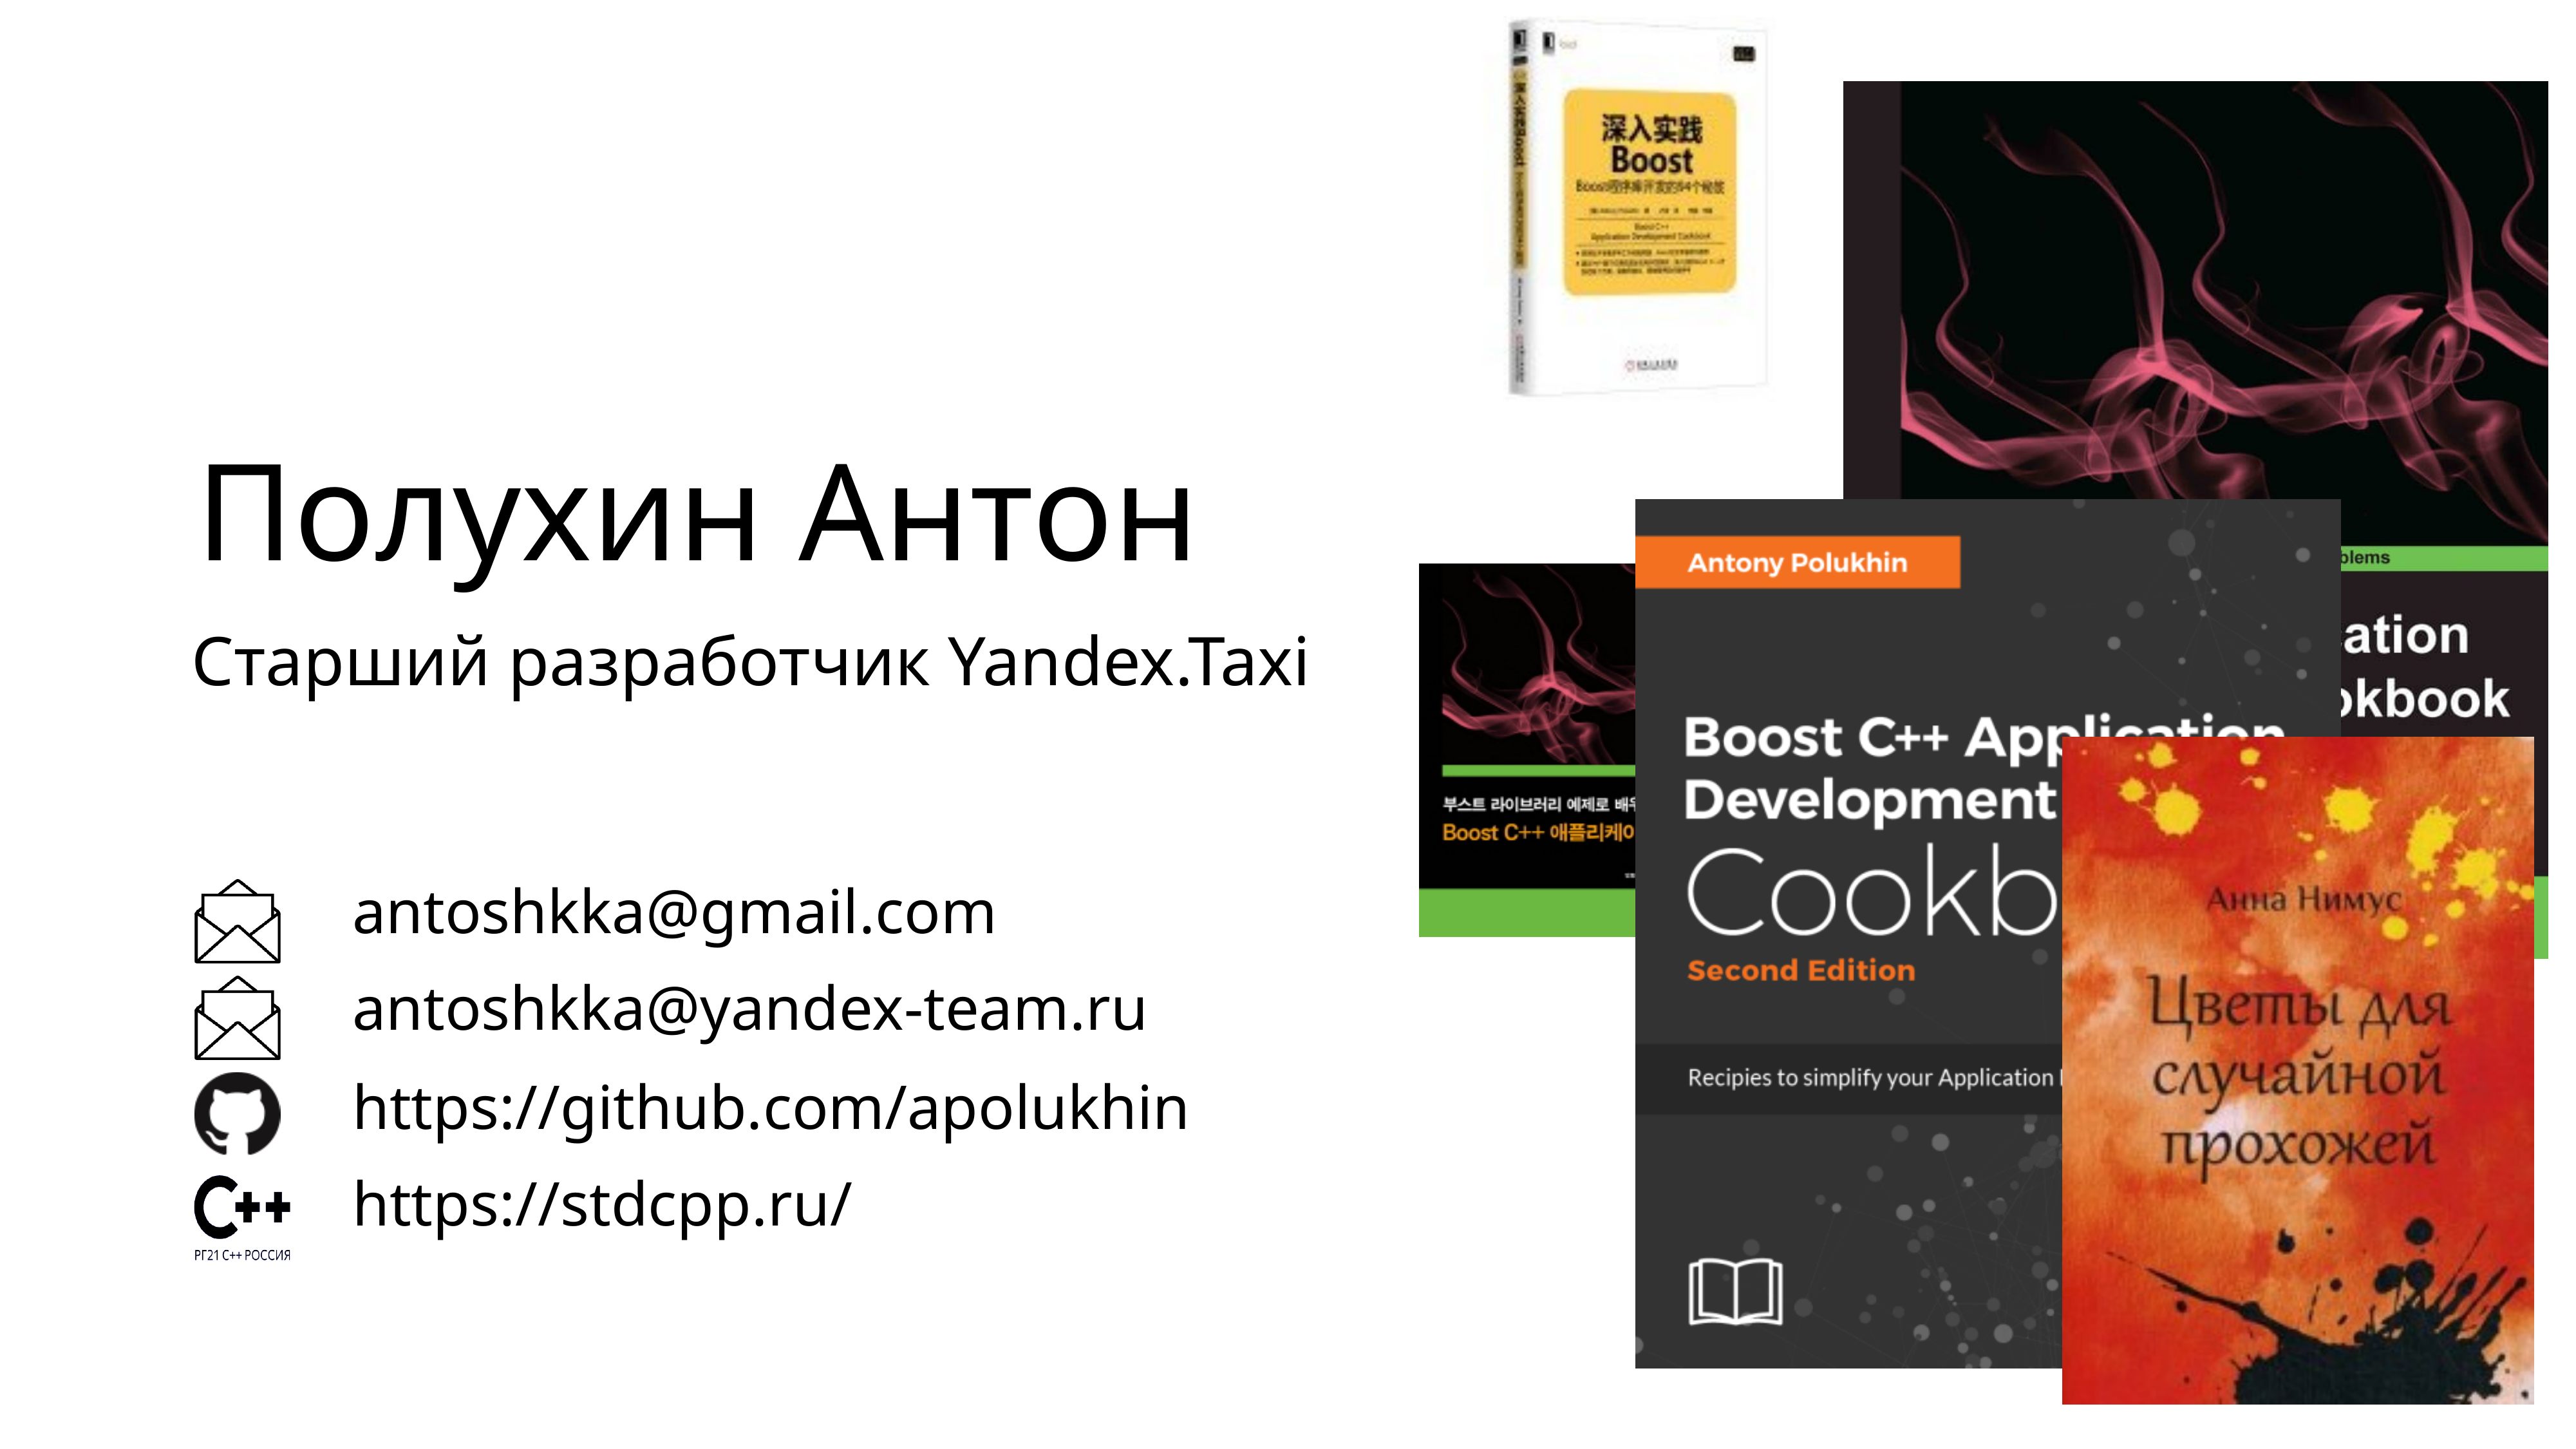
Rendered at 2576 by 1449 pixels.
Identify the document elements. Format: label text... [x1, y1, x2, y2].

picture [1419, 81, 2548, 1405]
list https://github.com/apolukhin [343, 1077, 1387, 1144]
list antoshkka@yandex-team.ru [343, 980, 1387, 1042]
picture [1447, 16, 1832, 402]
picture [194, 878, 281, 963]
picture [172, 1072, 312, 1287]
list antoshkka@gmail.com [343, 881, 1387, 948]
picture [194, 975, 281, 1060]
list Старший разработчик Yandex.Taxi [190, 618, 1824, 788]
list https://stdcpp.ru/ [343, 1173, 1387, 1240]
title Полухин Антон [187, 440, 1824, 619]
